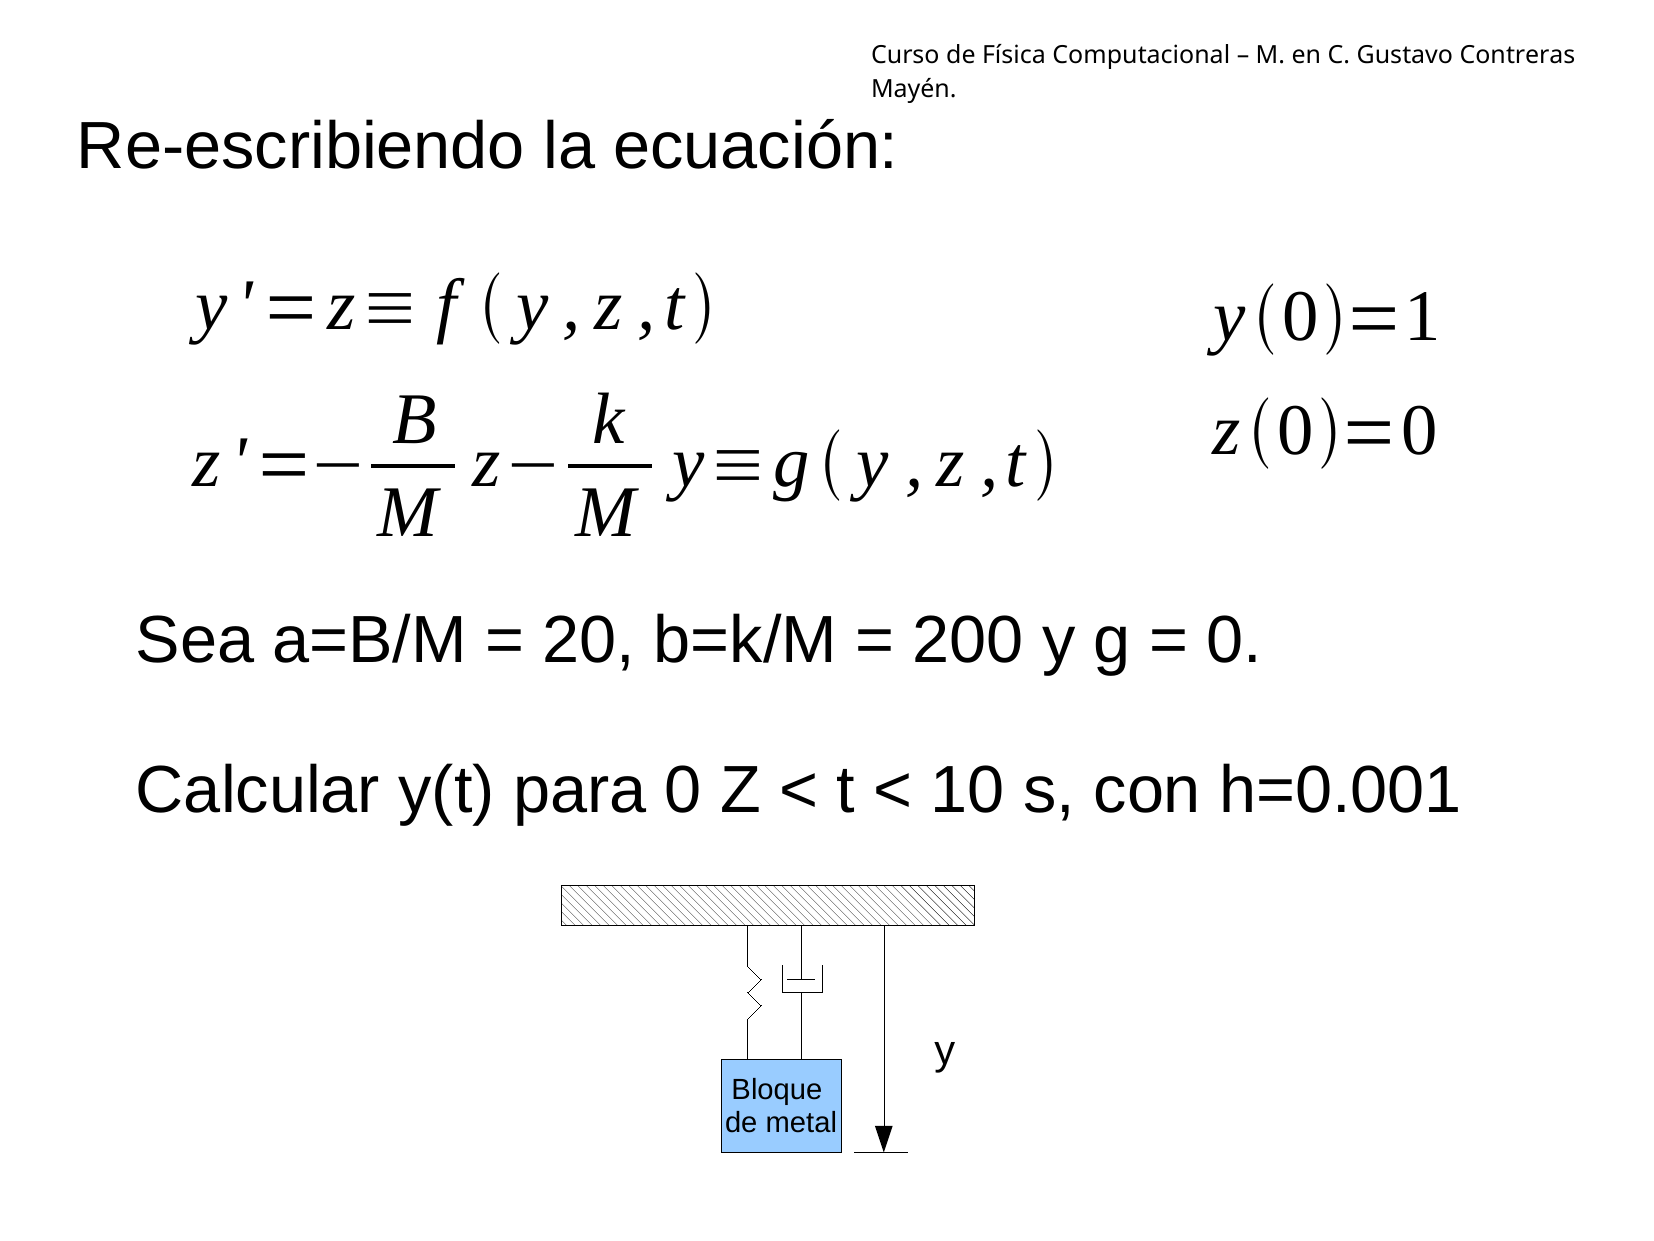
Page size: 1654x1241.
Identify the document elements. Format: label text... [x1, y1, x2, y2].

text_box Bloque de metal [721, 1059, 842, 1153]
chart [180, 265, 1063, 552]
text_box [561, 885, 975, 926]
subtitle Re-escribiendo la ecuación: [76, 83, 1565, 207]
text_box Sea a=B/M = 20, b=k/M = 200 y g = 0. Calcular y(t) para 0 Z < t < 10 s, con h=0.001 [135, 602, 1625, 827]
chart [1198, 276, 1447, 473]
text_box y [919, 1019, 970, 1081]
